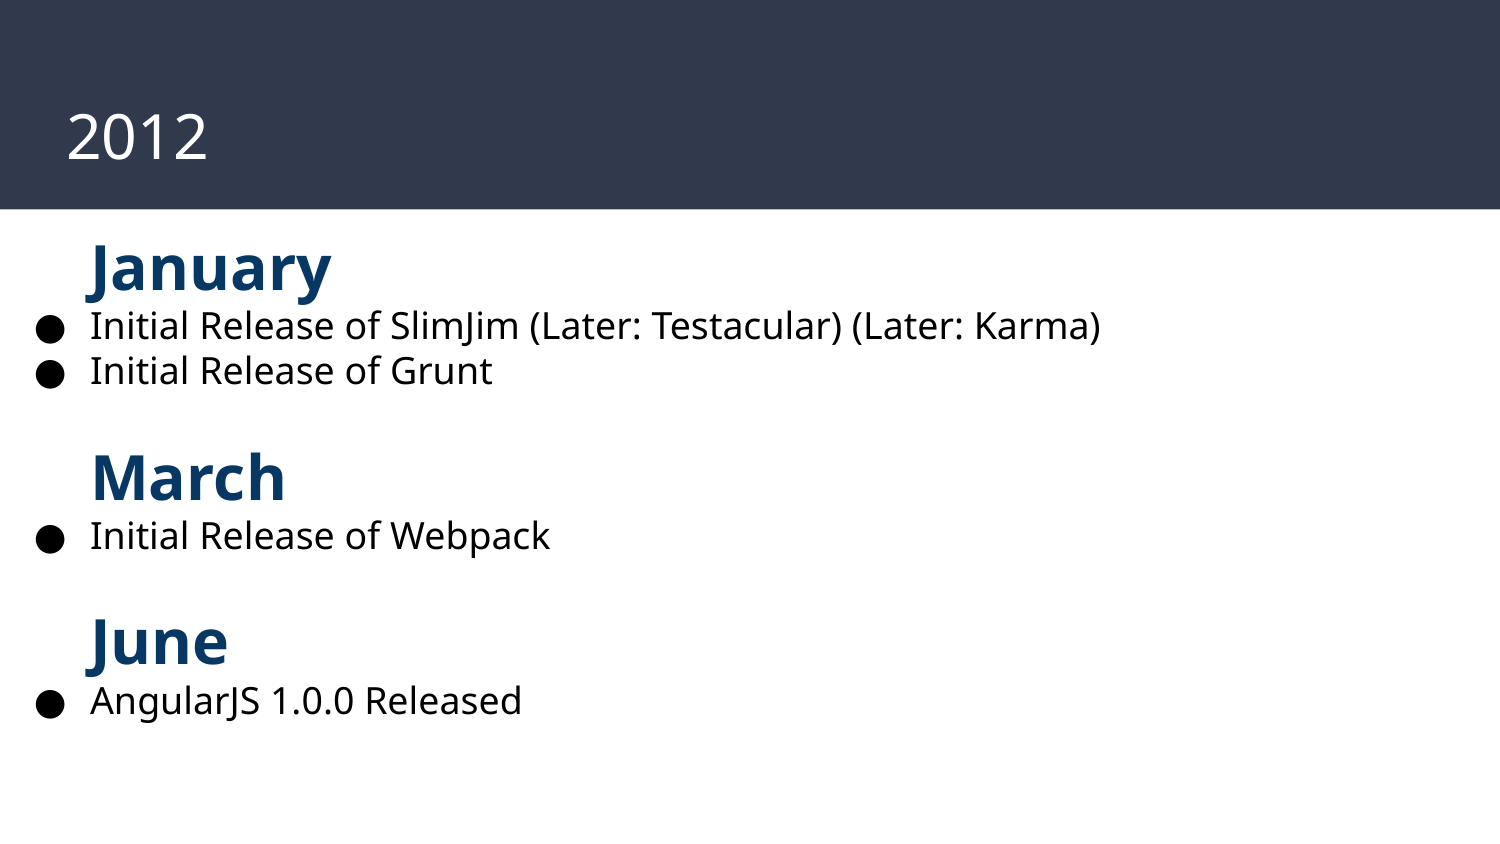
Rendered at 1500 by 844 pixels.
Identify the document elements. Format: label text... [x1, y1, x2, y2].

title 2012 [51, 82, 1449, 185]
text_box January Initial Release of SlimJim (Later: Testacular) (Later: Karma) Initial Release of Grunt March Initial Release of Webpack June AngularJS 1.0.0 Released [0, 212, 1500, 830]
